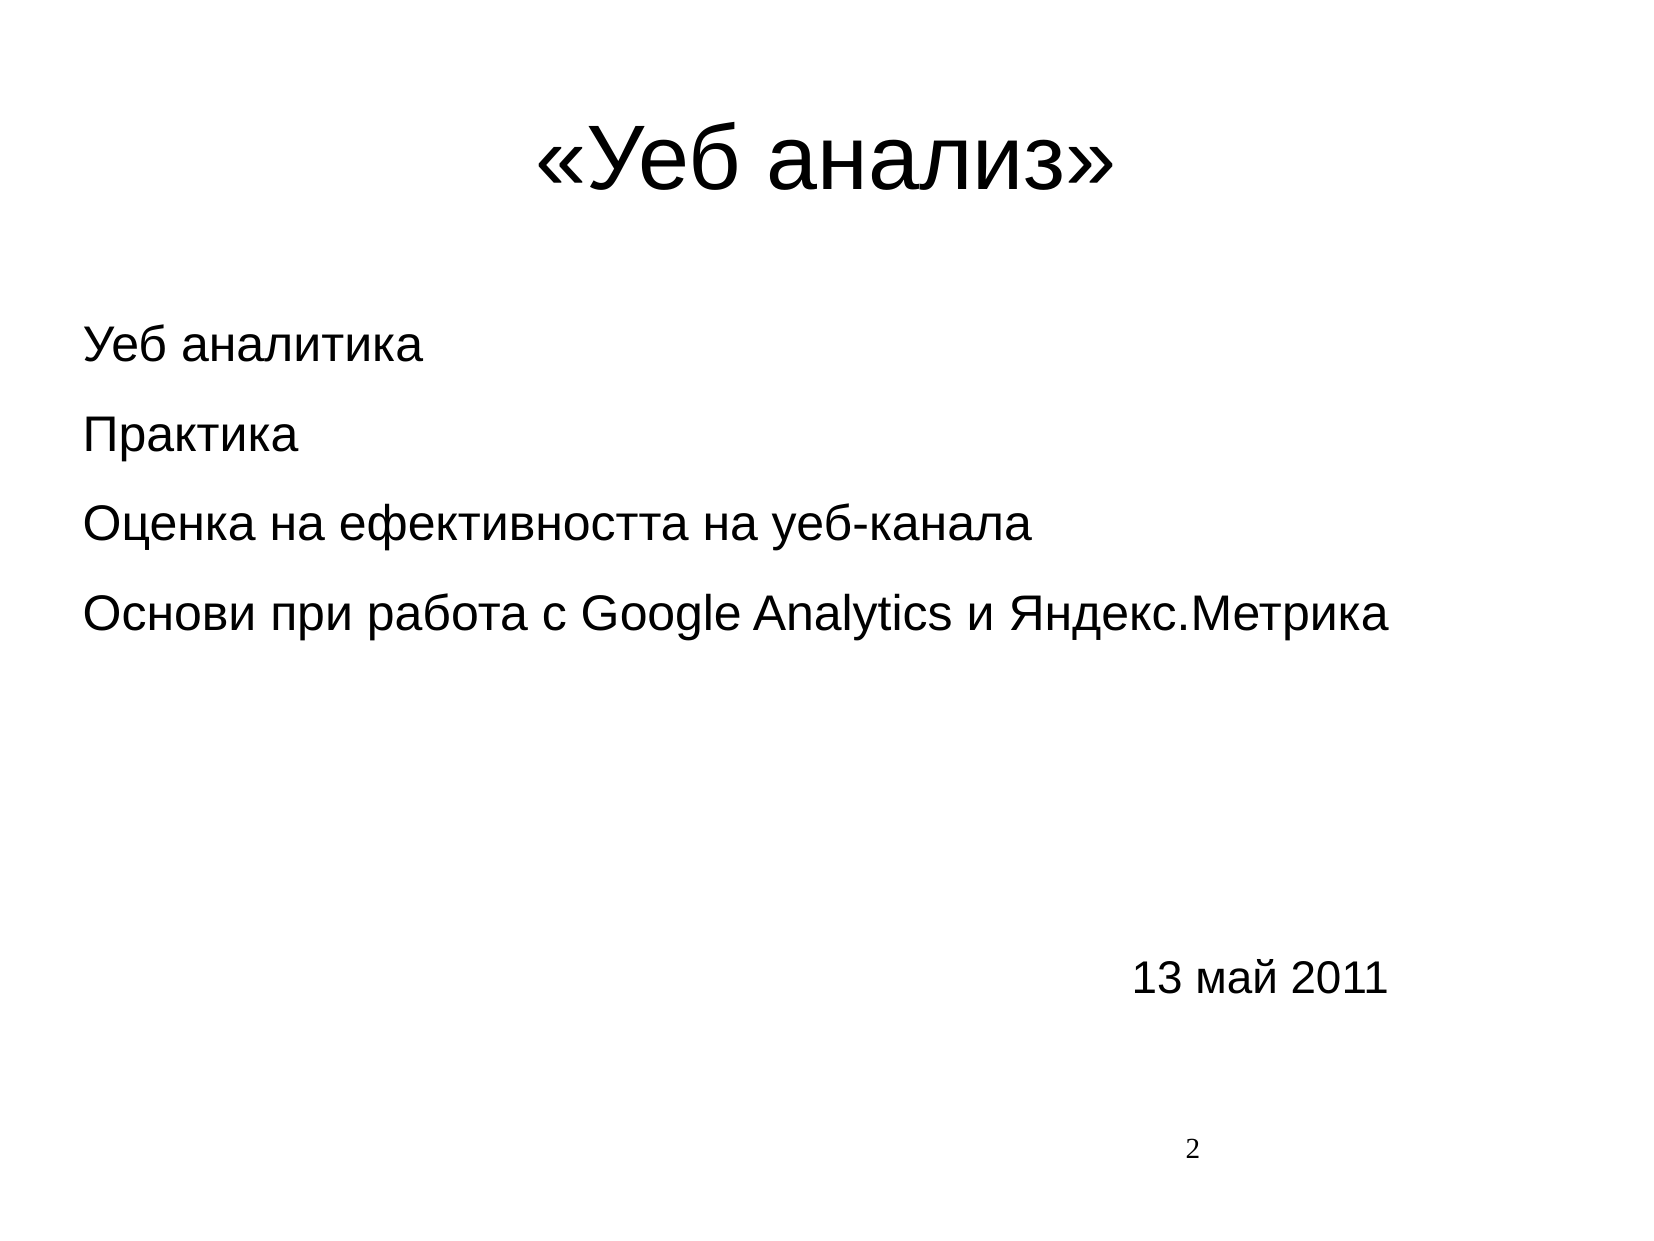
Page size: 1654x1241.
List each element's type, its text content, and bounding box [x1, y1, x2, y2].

subtitle Уеб аналитика Практика Оценка на ефективността на уеб-канала Основи при работа с Google Analytics и Яндекс.Метрика 13 май 2011 [82, 290, 1571, 1109]
text_box [1185, 1129, 1571, 1216]
title «Уеб анализ» [82, 49, 1571, 257]
